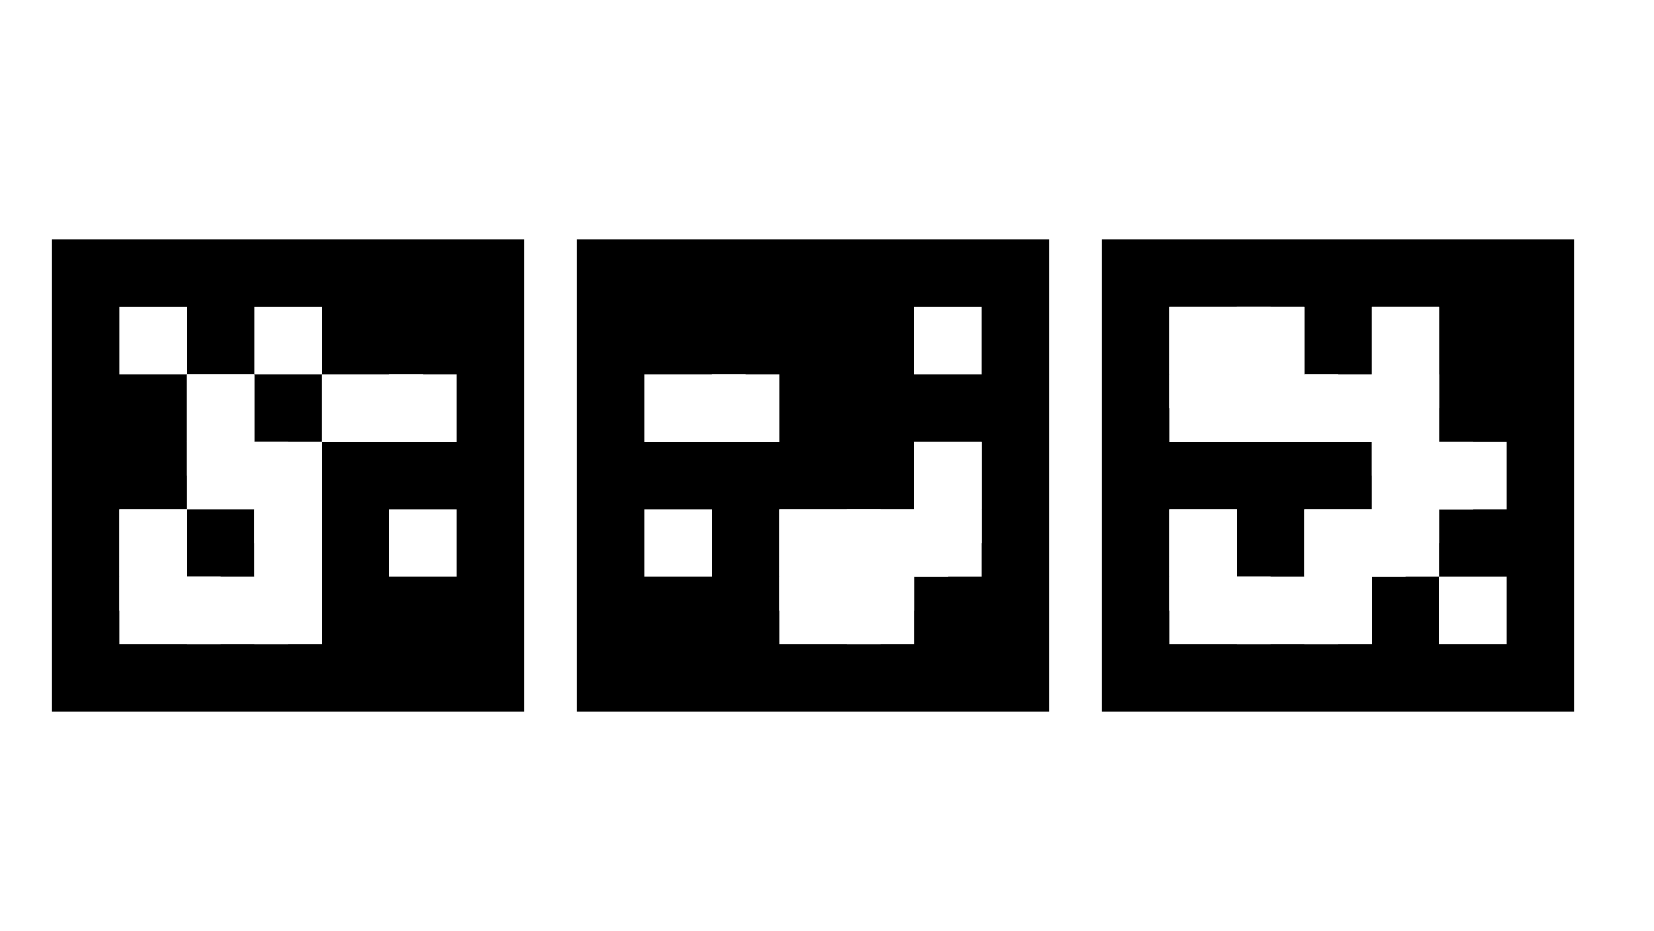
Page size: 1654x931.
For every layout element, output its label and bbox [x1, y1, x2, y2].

picture [1101, 238, 1576, 713]
picture [576, 238, 1051, 713]
picture [51, 238, 526, 713]
